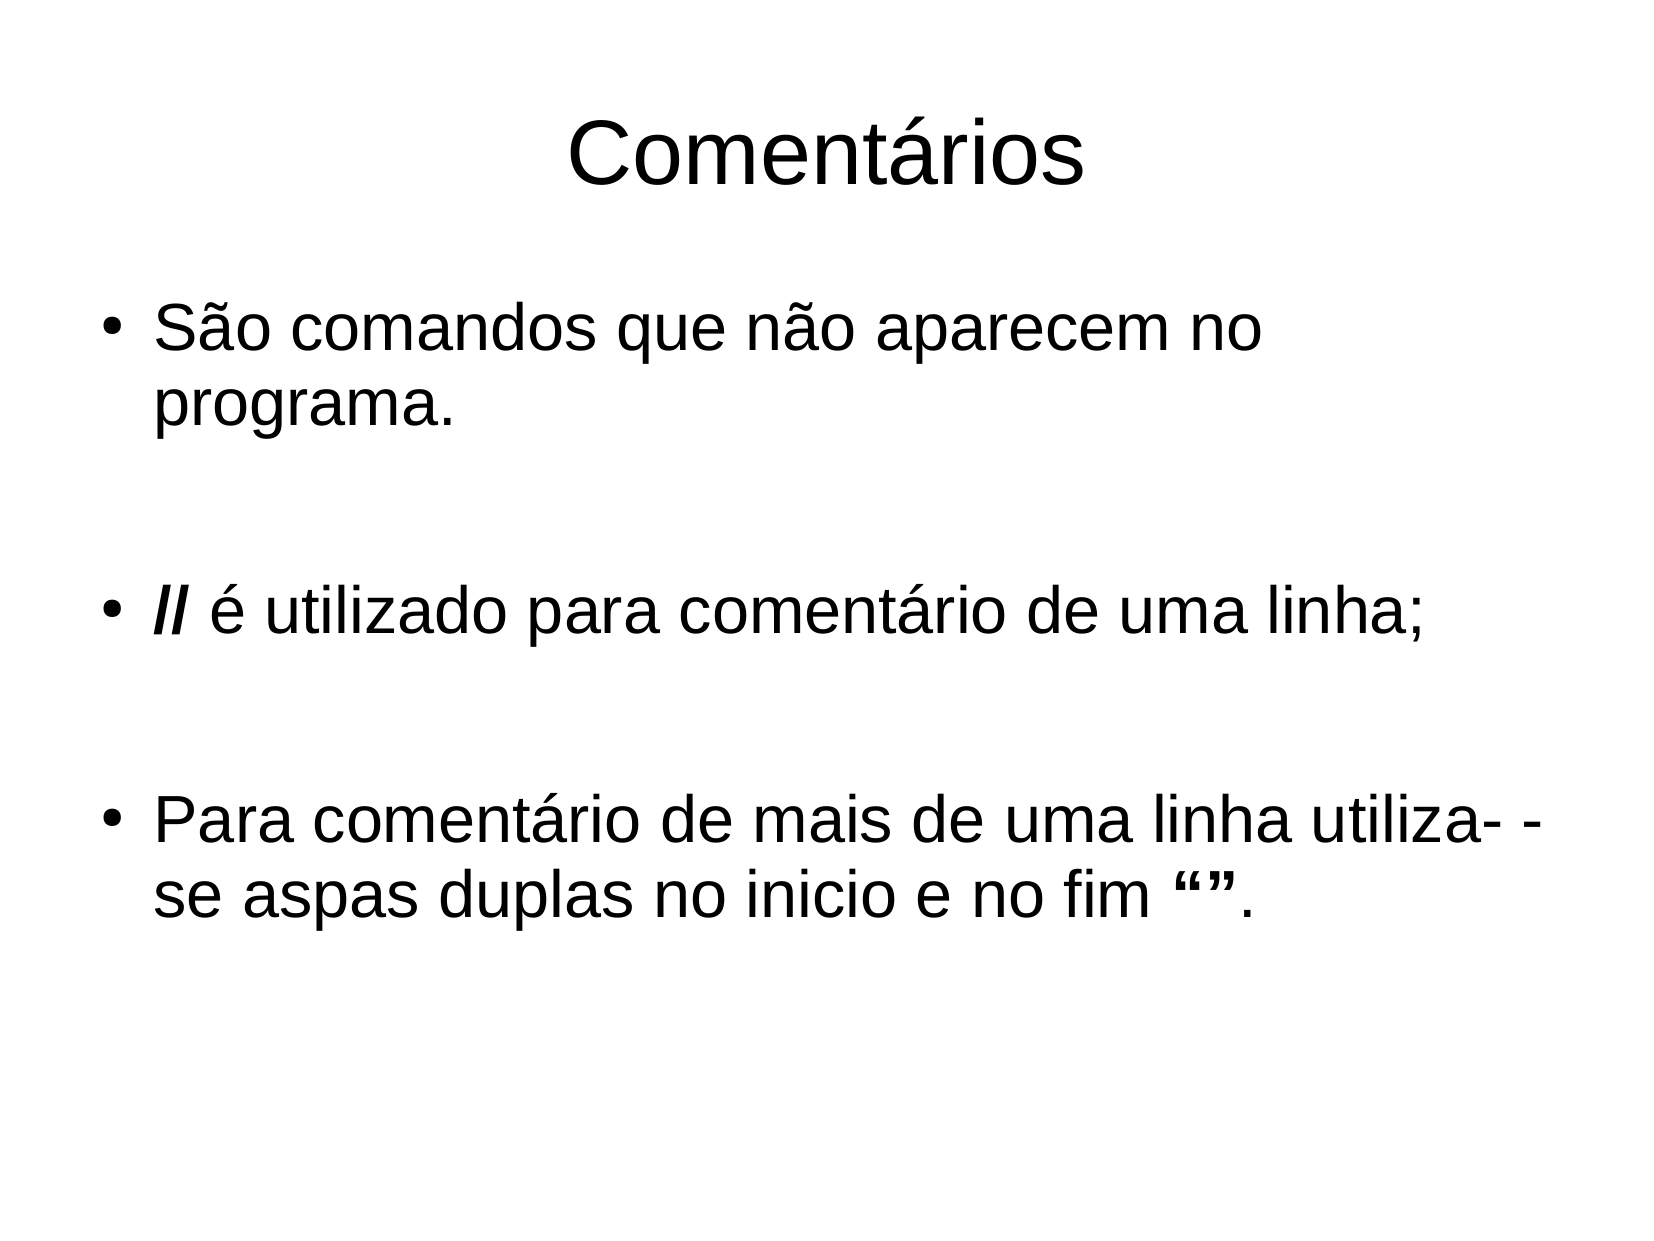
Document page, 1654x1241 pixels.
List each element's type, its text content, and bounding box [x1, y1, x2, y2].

list São comandos que não aparecem no programa. // é utilizado para comentário de uma linha; Para comentário de mais de uma linha utiliza- -se aspas duplas no inicio e no fim “”. [82, 290, 1571, 1109]
title Comentários [82, 49, 1571, 257]
